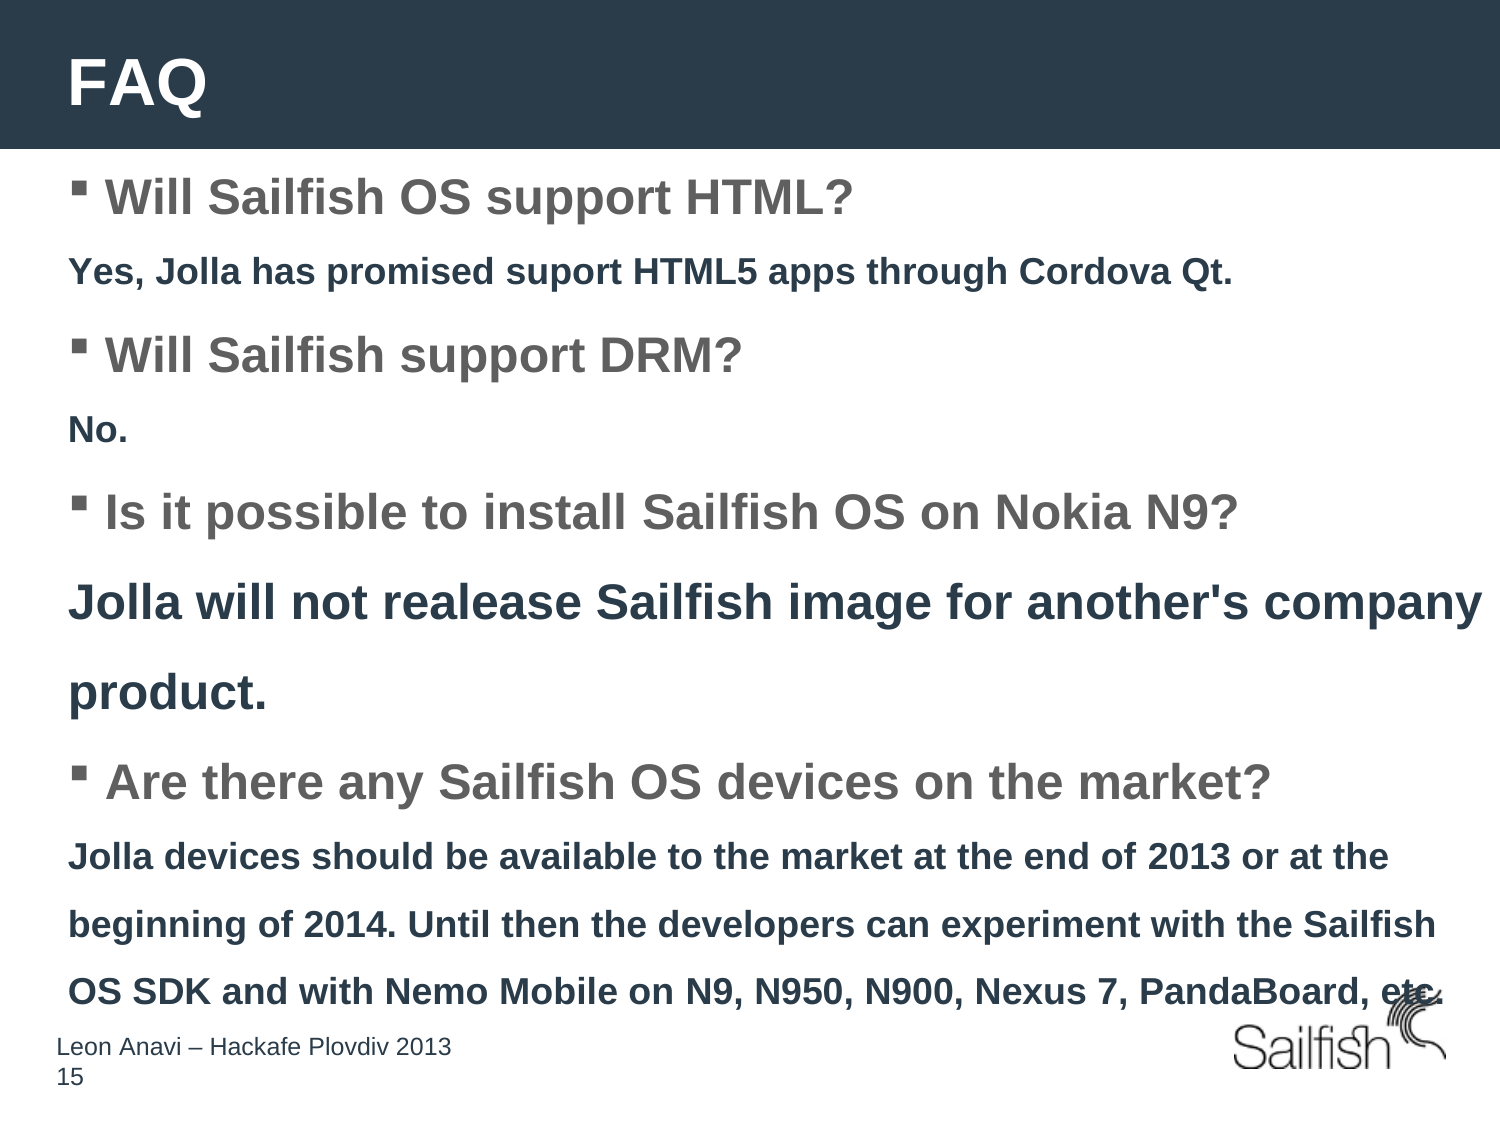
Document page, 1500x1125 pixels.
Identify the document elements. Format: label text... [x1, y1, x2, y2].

text_box FAQ [53, 30, 1466, 127]
text_box Will Sailfish OS support HTML? Yes, Jolla has promised suport HTML5 apps through Cordova Qt. Will Sailfish support DRM? No. Is it possible to install Sailfish OS on Nokia N9? Jolla will not realease Sailfish image for another's company product. Are there any Sailfish OS devices on the market? Jolla devices should be available to the market at the end of 2013 or at the beginning of 2014. Until then the developers can experiment with the Sailfish OS SDK and with Nemo Mobile on N9, N950, N900, Nexus 7, PandaBoard, etc. [53, 127, 1500, 1125]
